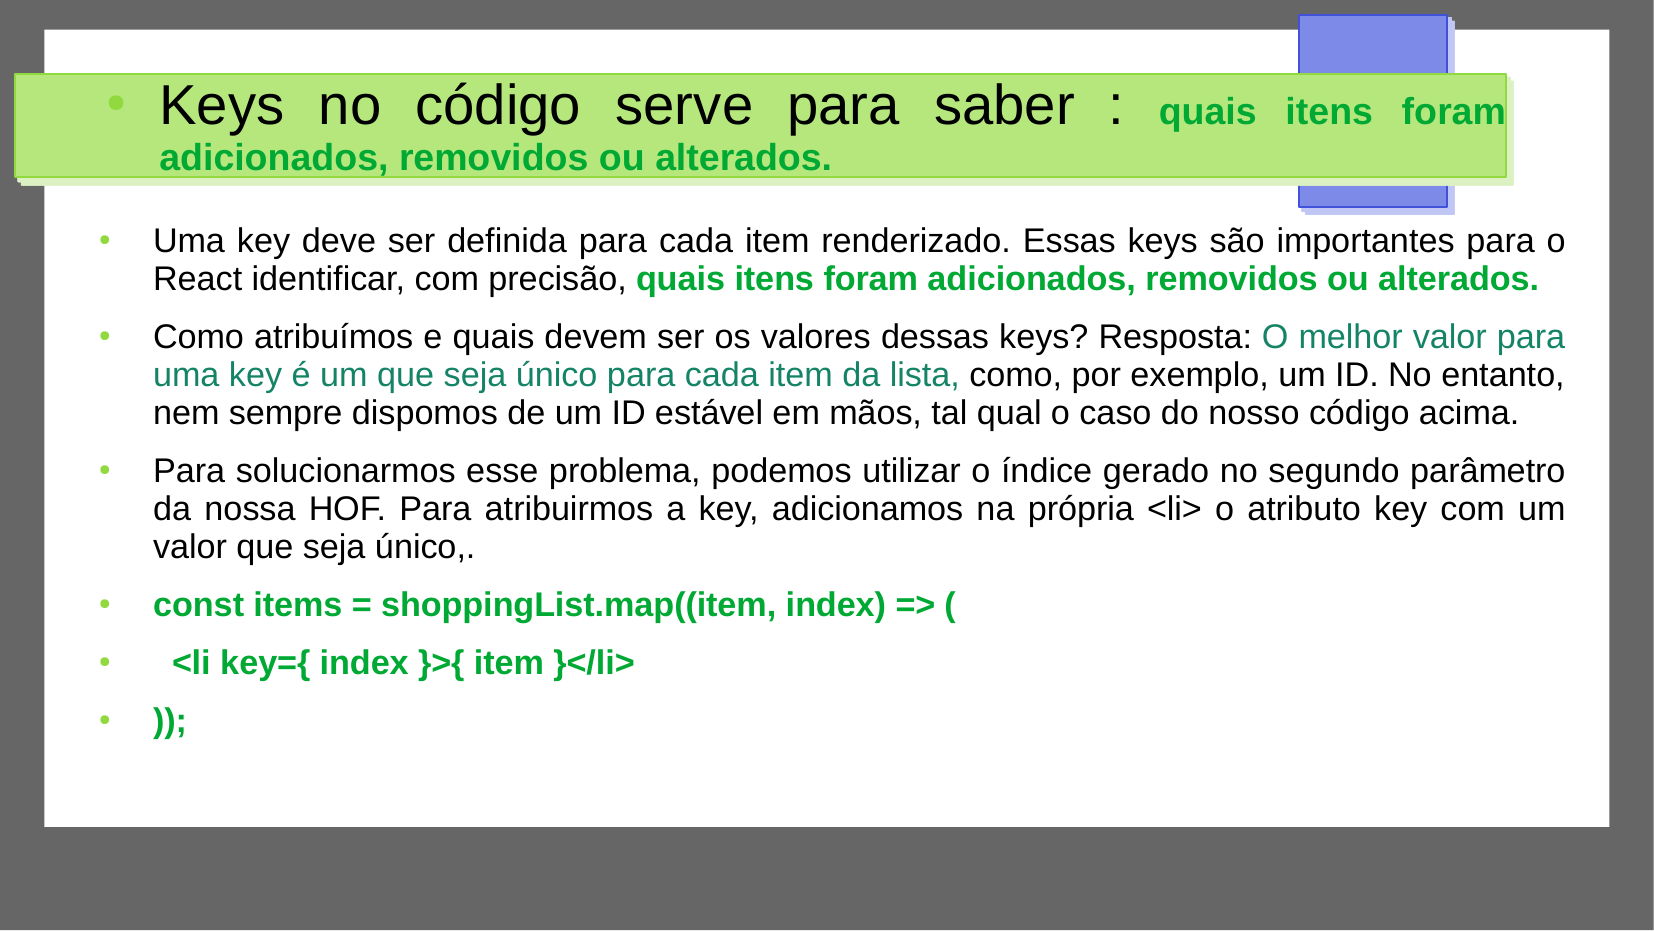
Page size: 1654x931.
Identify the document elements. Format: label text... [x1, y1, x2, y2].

title Keys no código serve para saber : quais itens foram adicionados, removidos ou alterados. [88, 72, 1506, 179]
list Uma key deve ser definida para cada item renderizado. Essas keys são importantes para o React identificar, com precisão, quais itens foram adicionados, removidos ou alterados. Como atribuímos e quais devem ser os valores dessas keys? Resposta: O melhor valor para uma key é um que seja único para cada item da lista, como, por exemplo, um ID. No entanto, nem sempre dispomos de um ID estável em mãos, tal qual o caso do nosso código acima. Para solucionarmos esse problema, podemos utilizar o índice gerado no segundo parâmetro da nossa HOF. Para atribuirmos a key, adicionamos na própria <li> o atributo key com um valor que seja único,. const items = shoppingList.map((item, index) => ( <li key={ index }>{ item }</li> )); [88, 221, 1565, 813]
